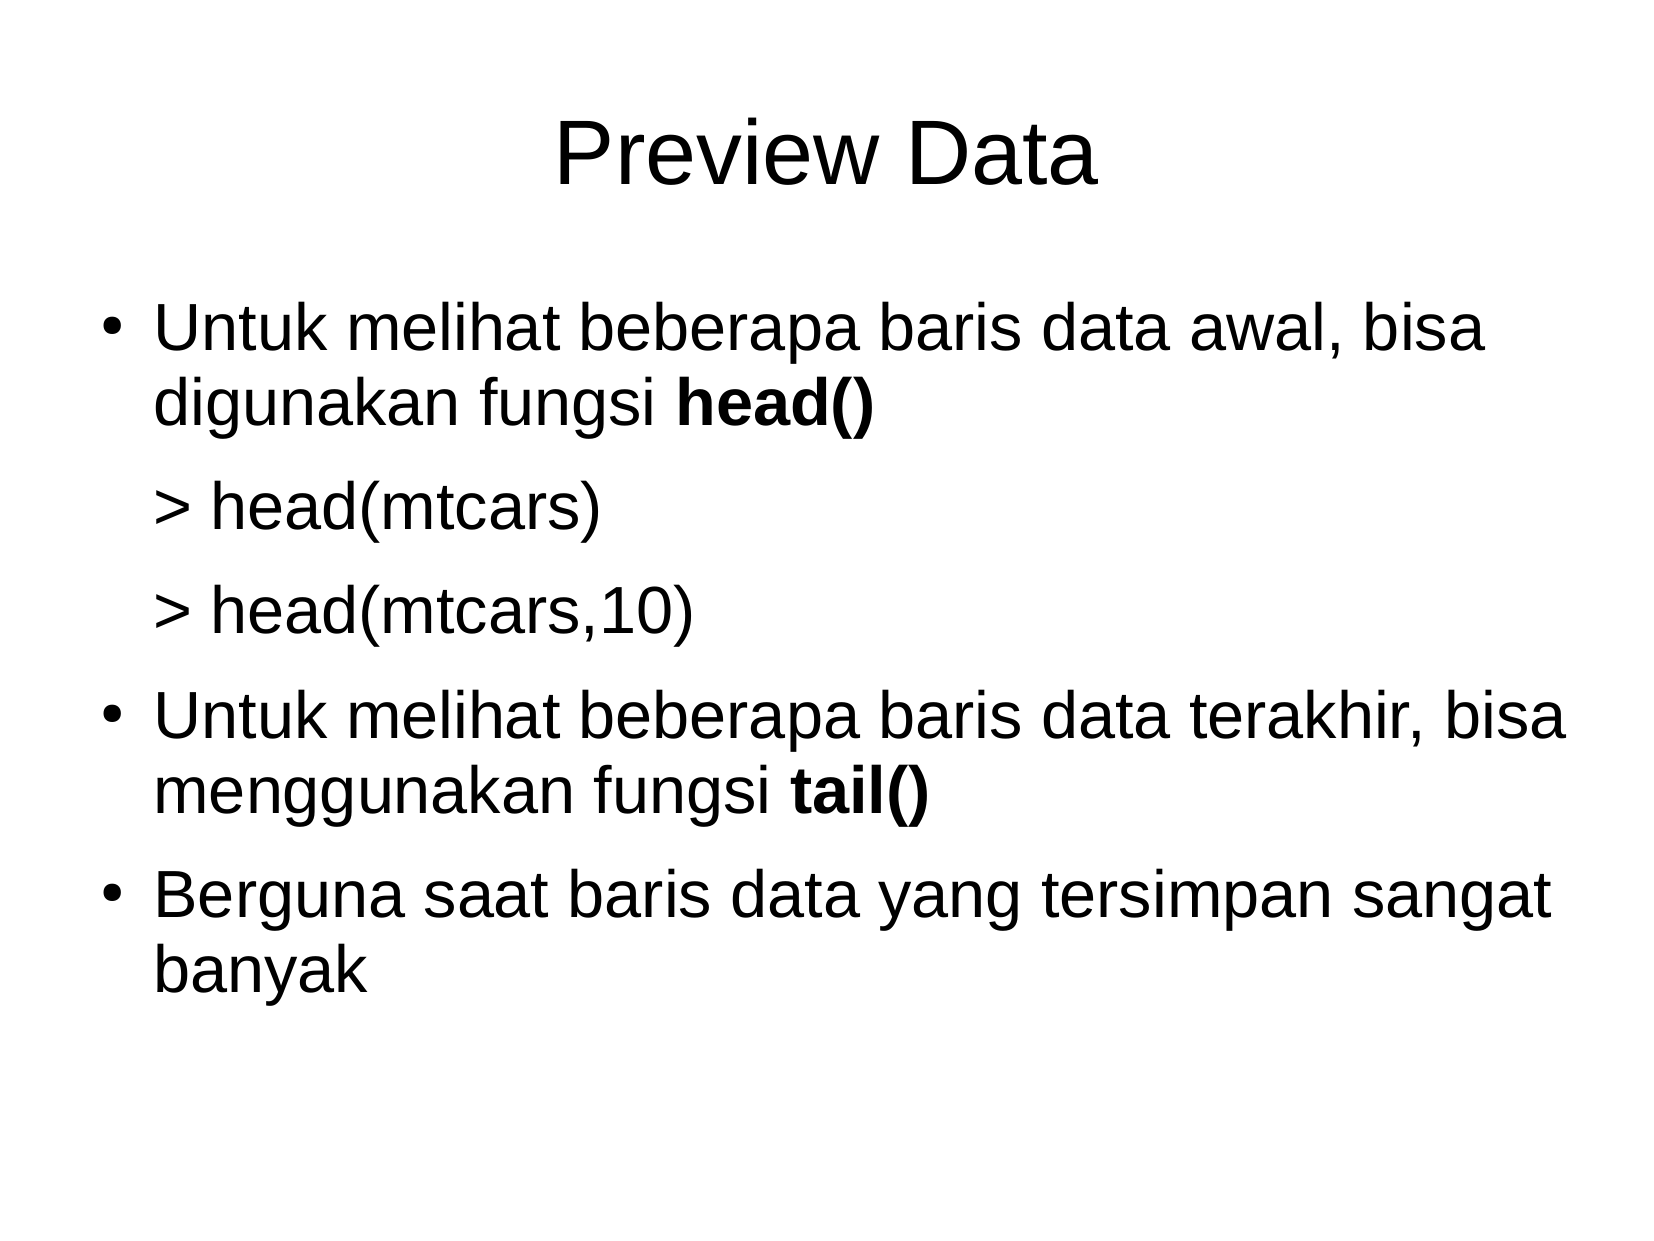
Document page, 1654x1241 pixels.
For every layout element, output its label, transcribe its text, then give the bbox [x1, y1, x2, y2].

list Untuk melihat beberapa baris data awal, bisa digunakan fungsi head() > head(mtcars) > head(mtcars,10) Untuk melihat beberapa baris data terakhir, bisa menggunakan fungsi tail() Berguna saat baris data yang tersimpan sangat banyak [82, 290, 1571, 1010]
title Preview Data [82, 49, 1571, 257]
